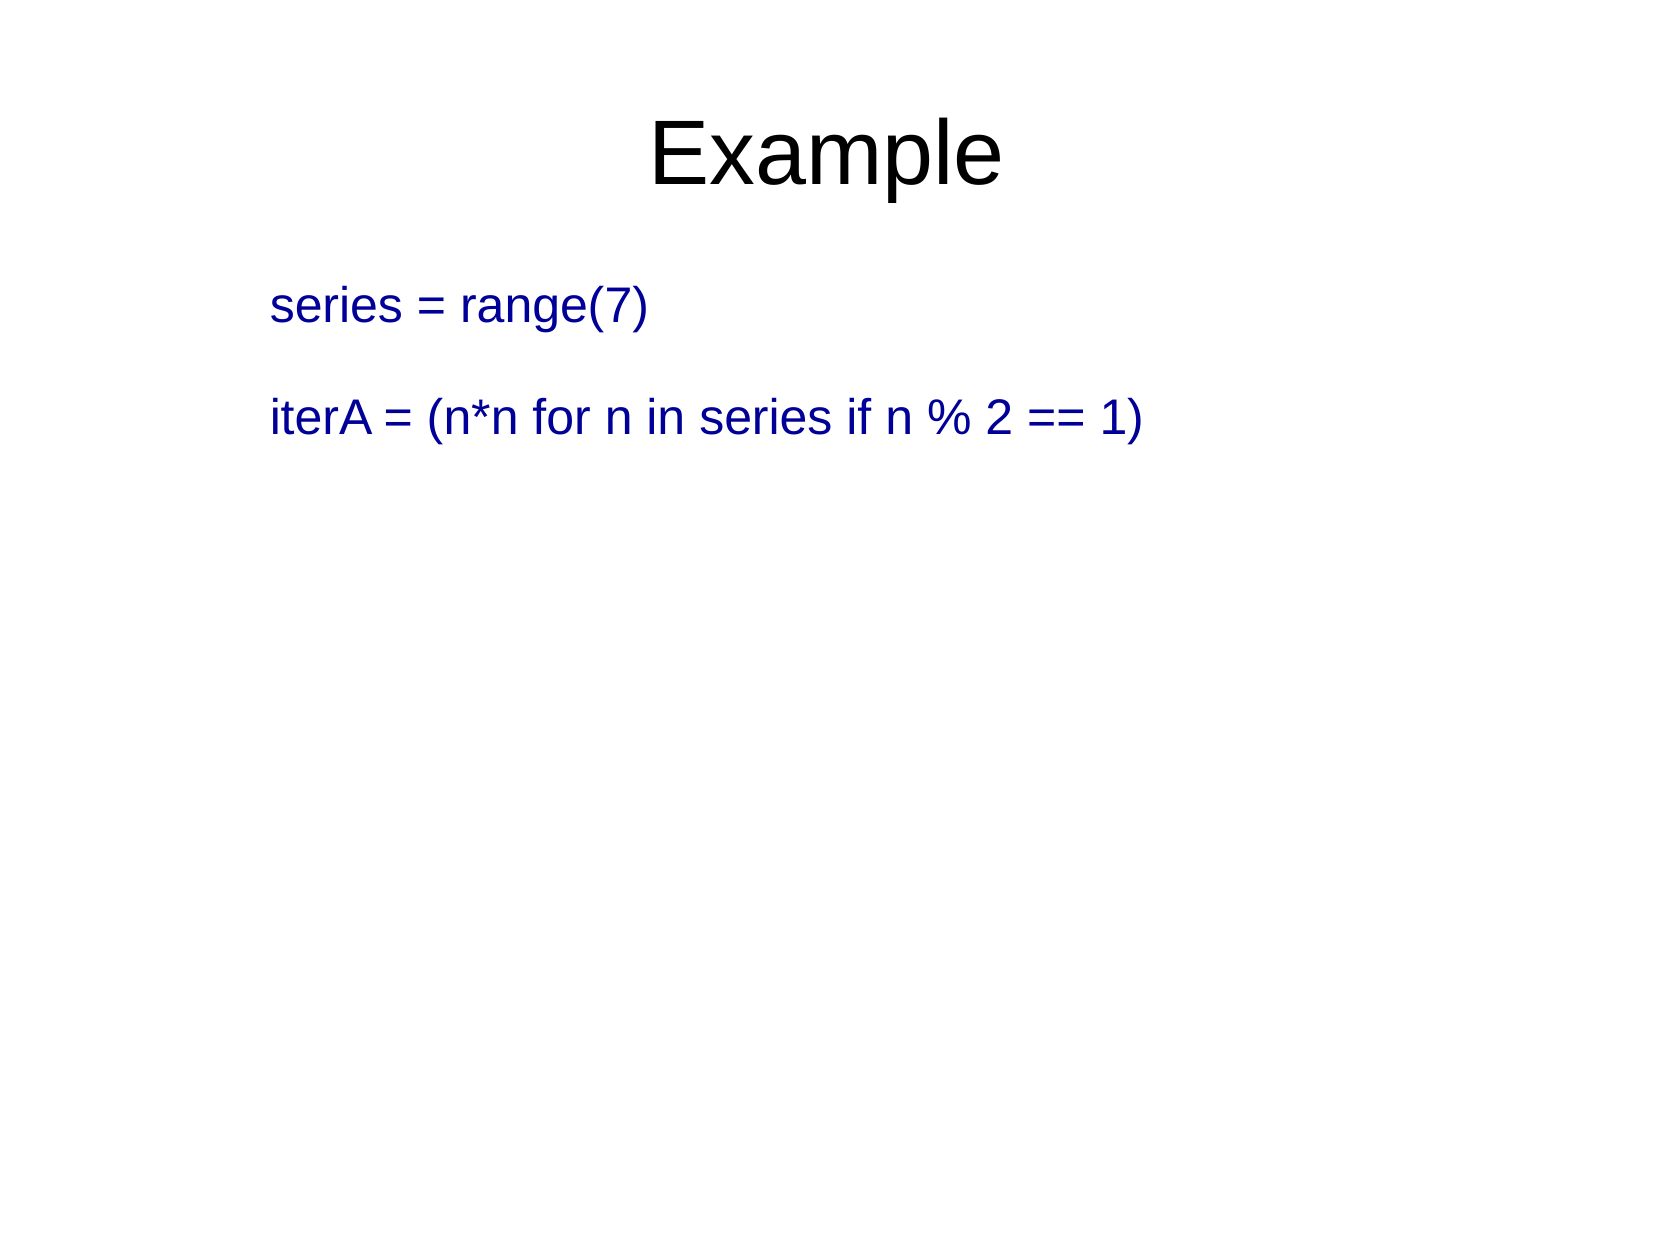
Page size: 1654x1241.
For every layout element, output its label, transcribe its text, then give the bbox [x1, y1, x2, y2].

text_box series = range(7) iterA = (n*n for n in series if n % 2 == 1) [255, 270, 1160, 454]
title Example [82, 49, 1571, 257]
